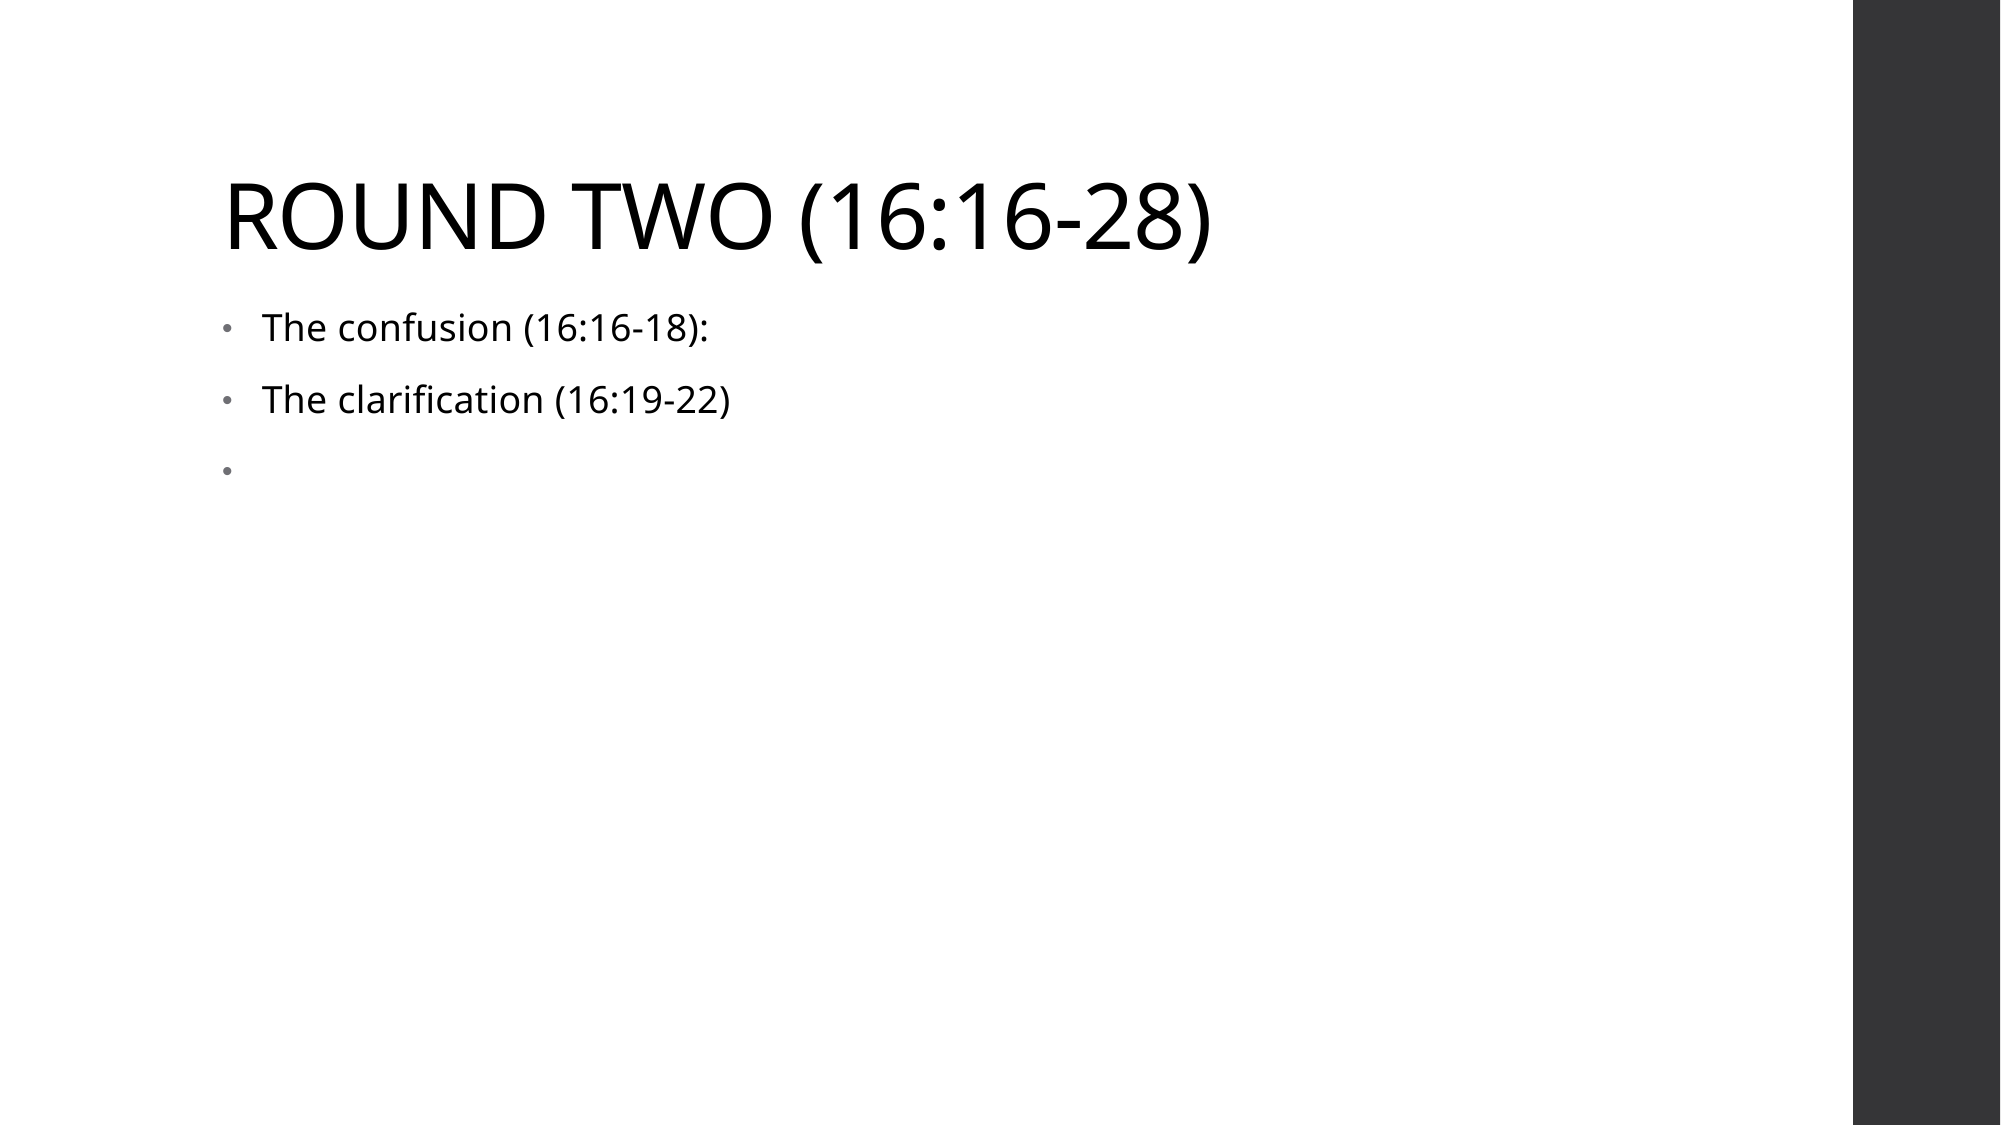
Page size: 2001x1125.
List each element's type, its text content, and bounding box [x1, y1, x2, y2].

title ROUND TWO (16:16-28) [206, 60, 1797, 278]
list The confusion (16:16-18): The clarification (16:19-22) [206, 299, 1617, 1014]
